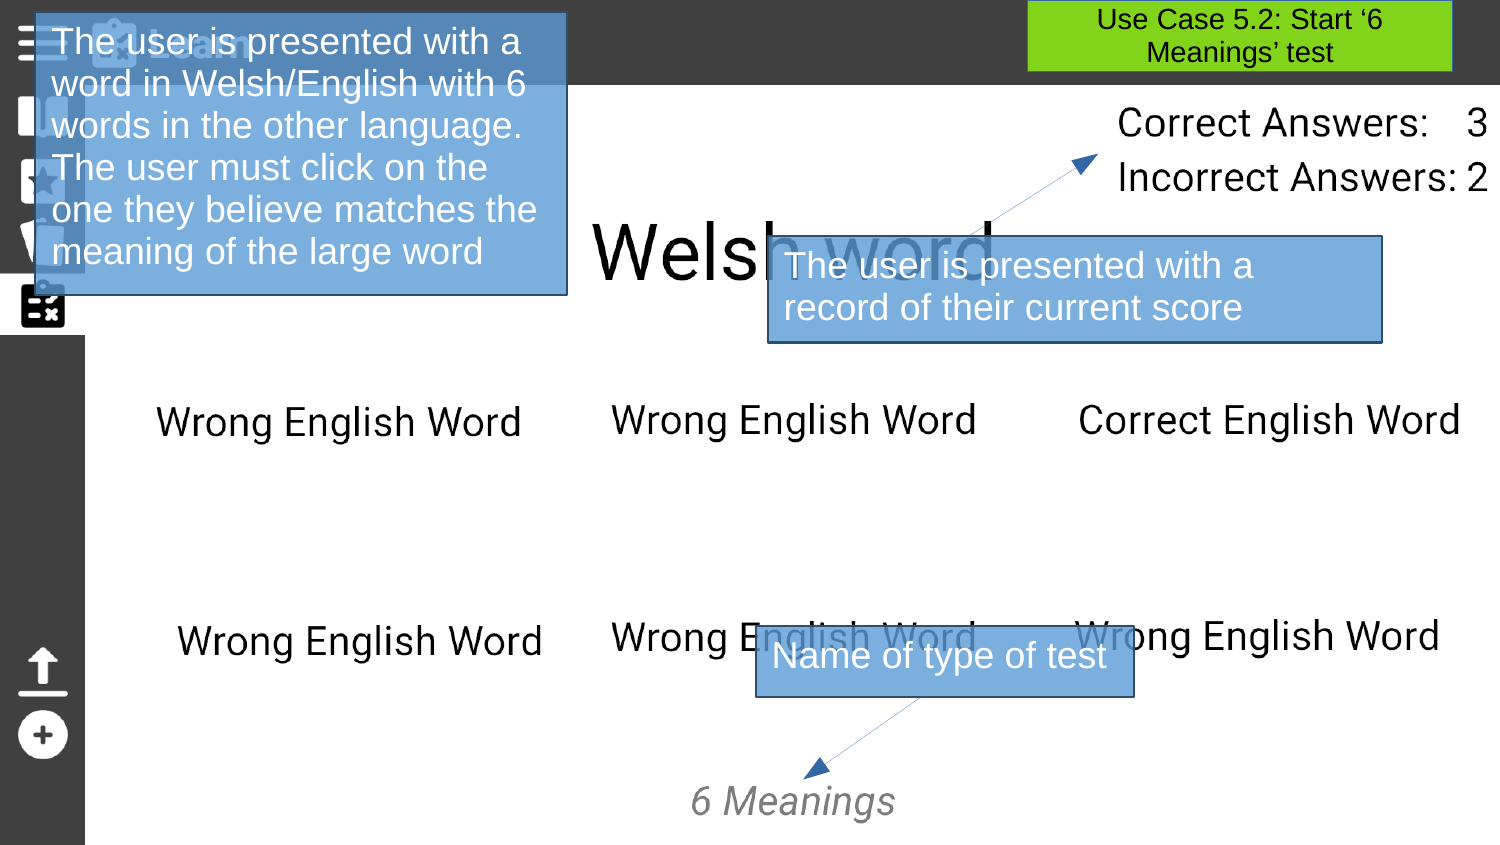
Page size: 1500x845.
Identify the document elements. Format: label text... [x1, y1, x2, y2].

text_box The user is presented with a record of their current score [767, 236, 1382, 343]
text_box The user is presented with a word in Welsh/English with 6 words in the other language. The user must click on the one they believe matches the meaning of the large word [35, 11, 568, 296]
picture [0, 0, 1500, 845]
text_box Use Case 5.2: Start ‘6 Meanings’ test [1027, 0, 1453, 72]
text_box Name of type of test [755, 625, 1134, 697]
